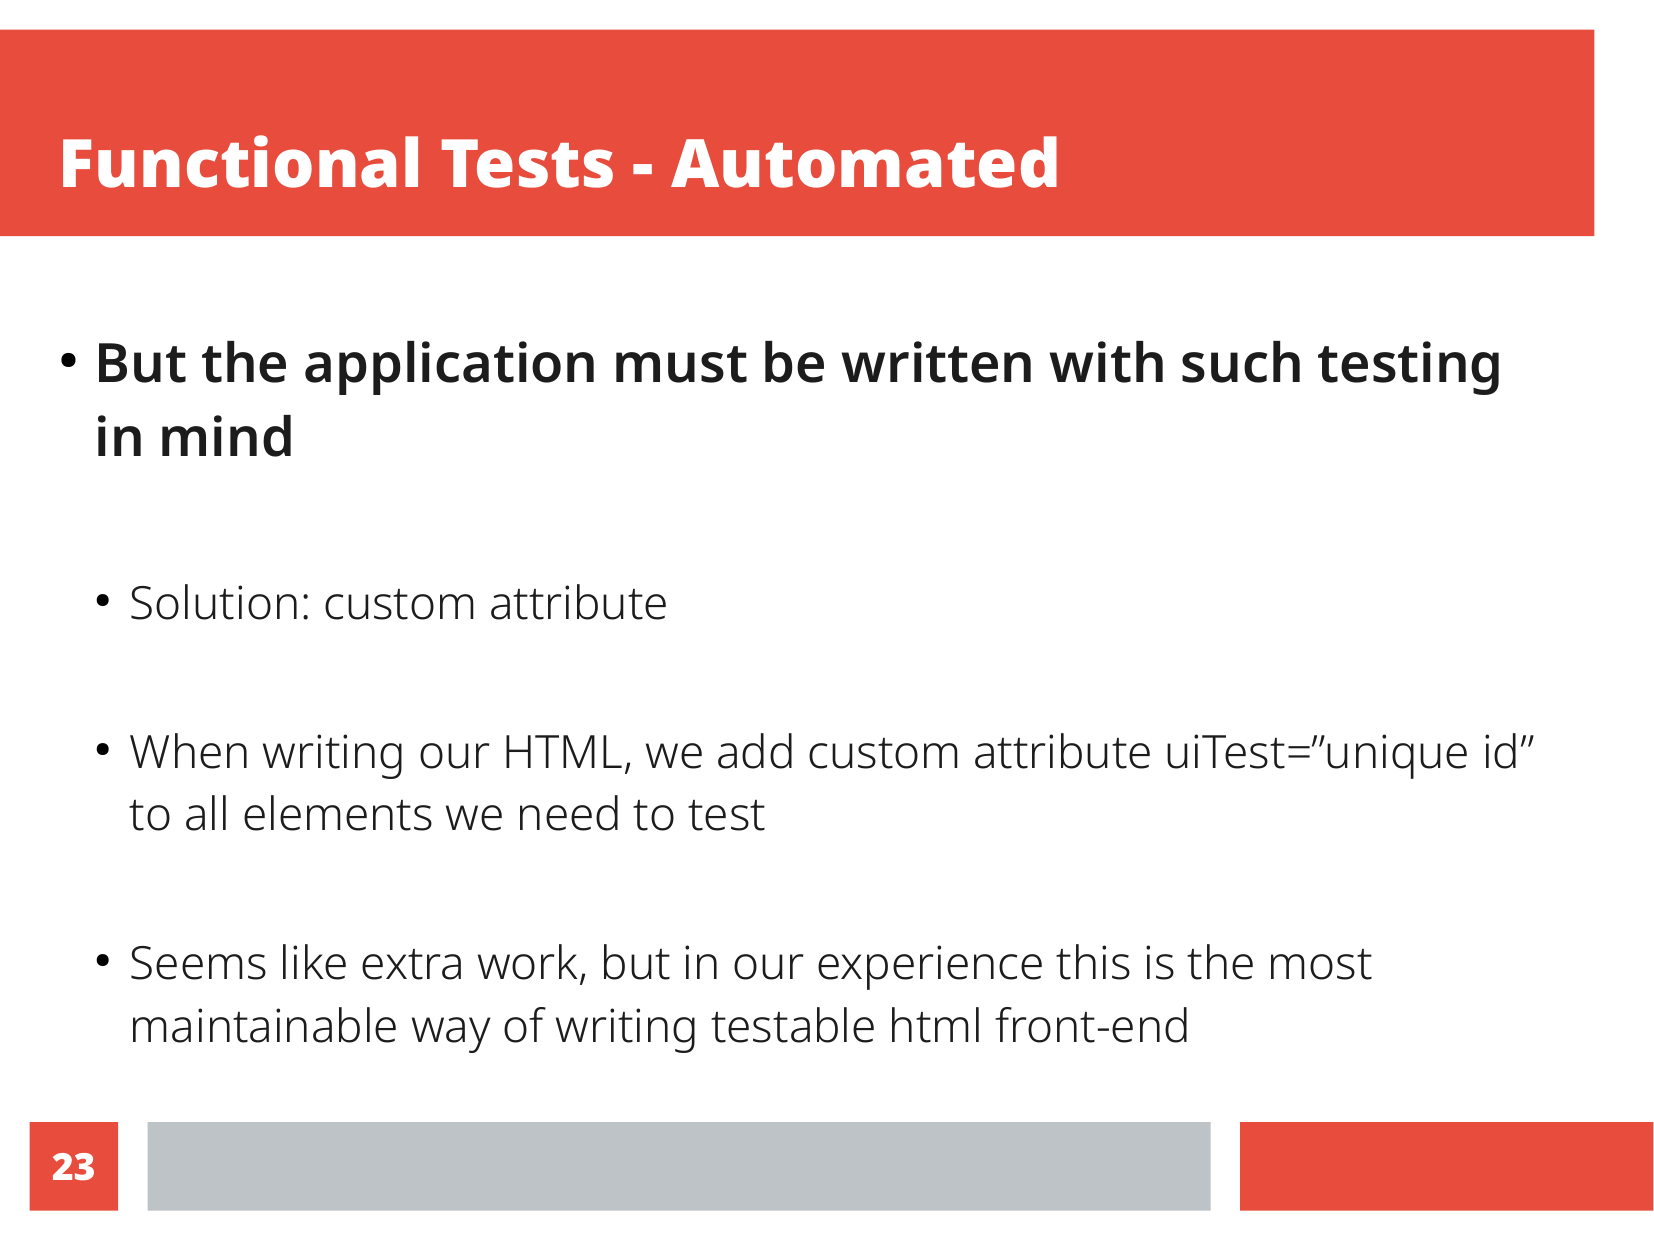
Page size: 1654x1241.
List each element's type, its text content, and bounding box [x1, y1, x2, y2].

title Functional Tests - Automated [59, 59, 1595, 207]
list But the application must be written with such testing in mind Solution: custom attribute When writing our HTML, we add custom attribute uiTest=”unique id” to all elements we need to test Seems like extra work, but in our experience this is the most maintainable way of writing testable html front-end [59, 324, 1565, 1093]
